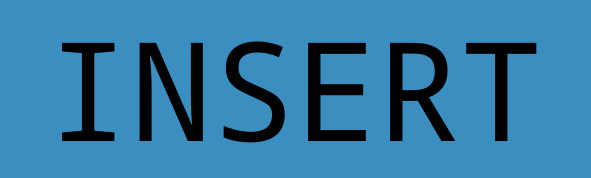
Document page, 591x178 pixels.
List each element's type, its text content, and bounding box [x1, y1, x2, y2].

text_box INSERT [0, 0, 591, 178]
